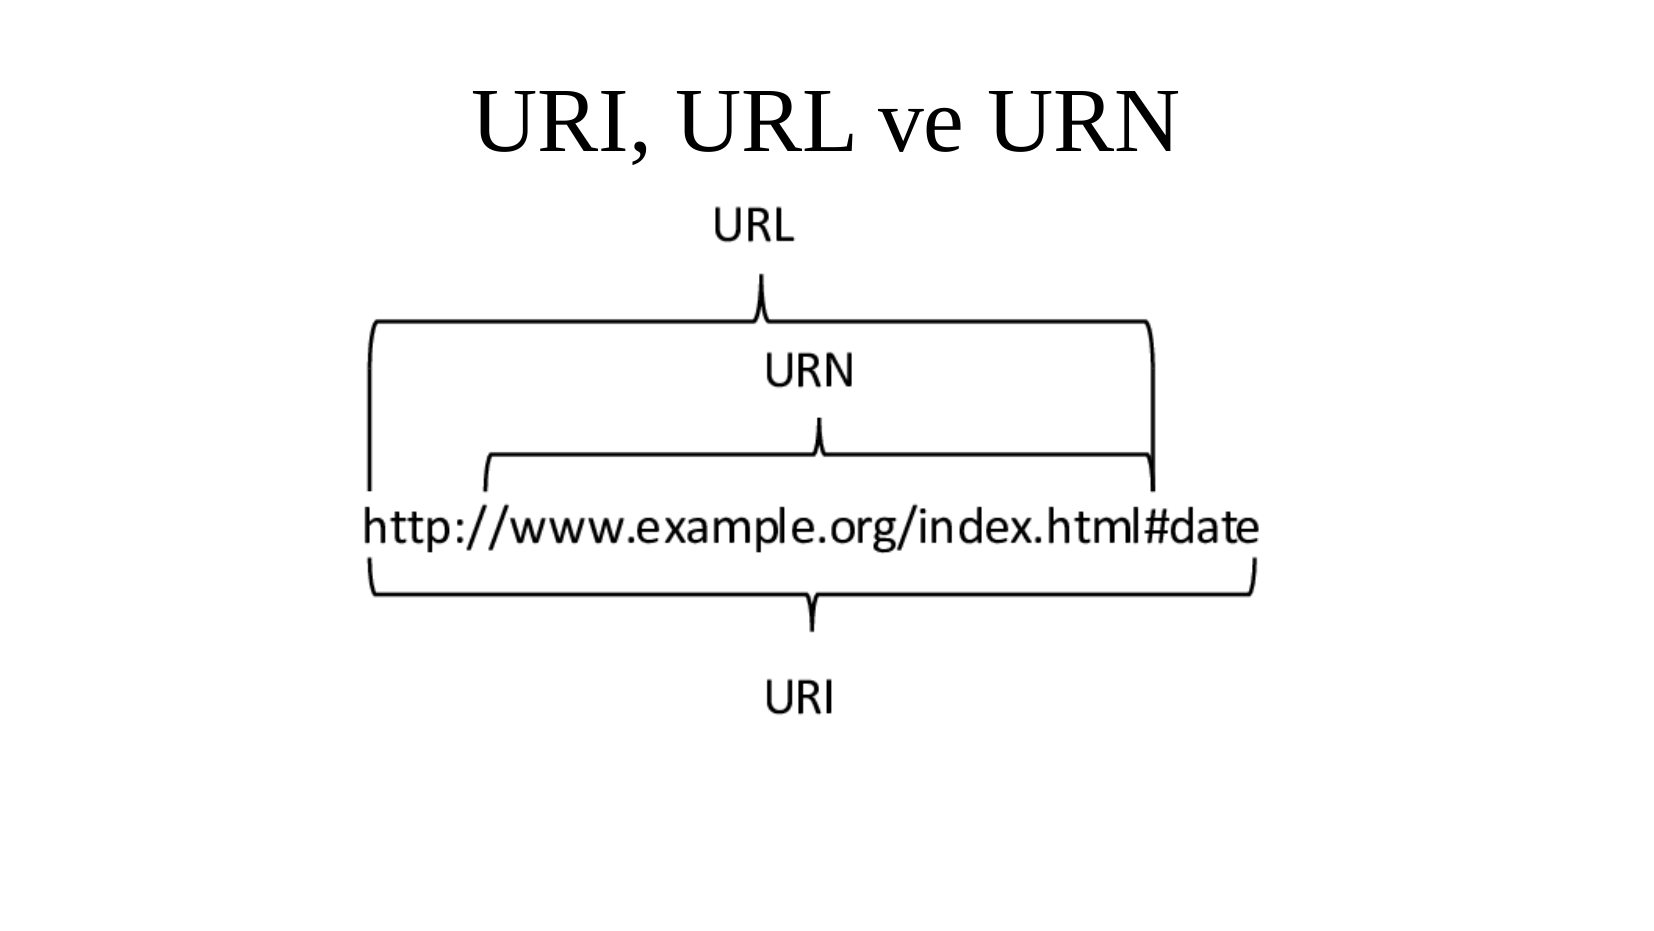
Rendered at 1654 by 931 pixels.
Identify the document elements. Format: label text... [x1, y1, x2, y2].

title URI, URL ve URN [82, 37, 1571, 193]
picture [326, 174, 1334, 759]
